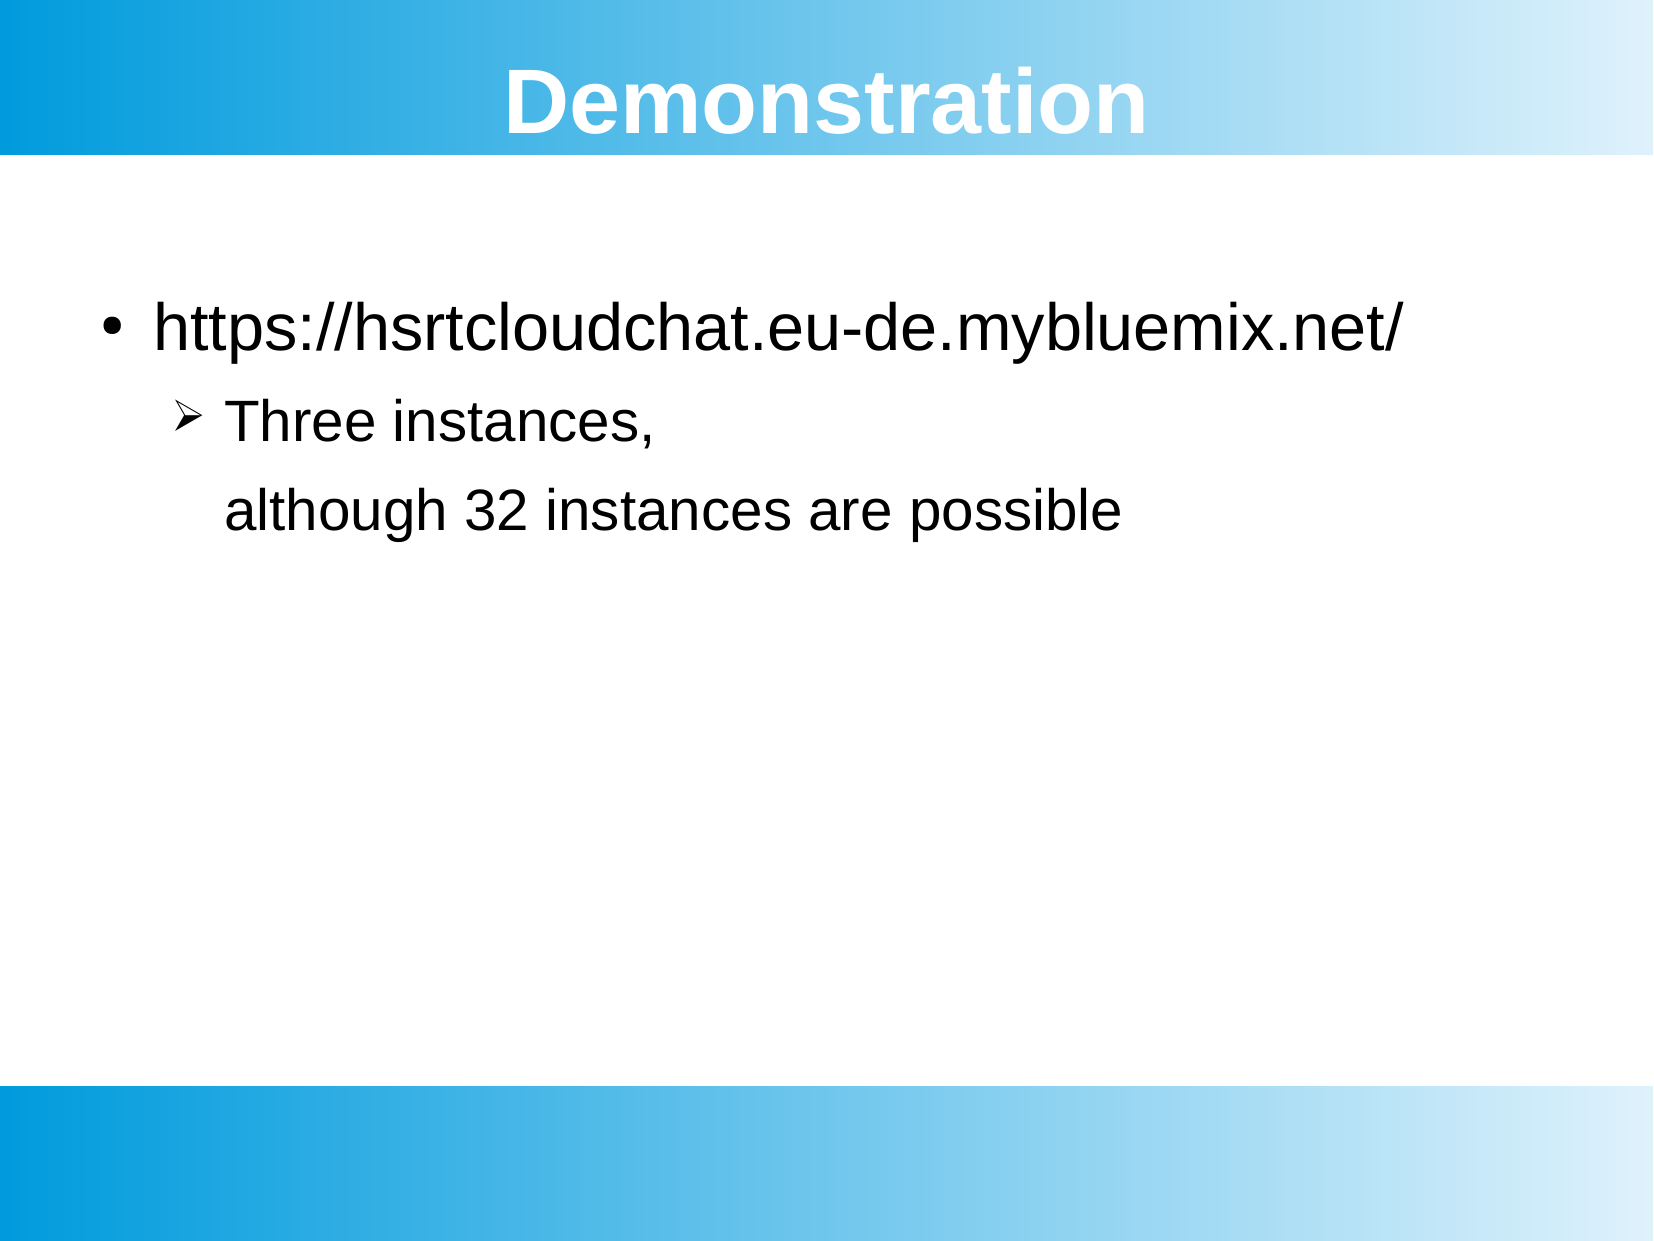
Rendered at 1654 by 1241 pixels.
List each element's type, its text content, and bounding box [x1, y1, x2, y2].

title Demonstration [82, 49, 1571, 155]
list https://hsrtcloudchat.eu-de.mybluemix.net/ Three instances, although 32 instances are possible [82, 290, 1571, 1010]
